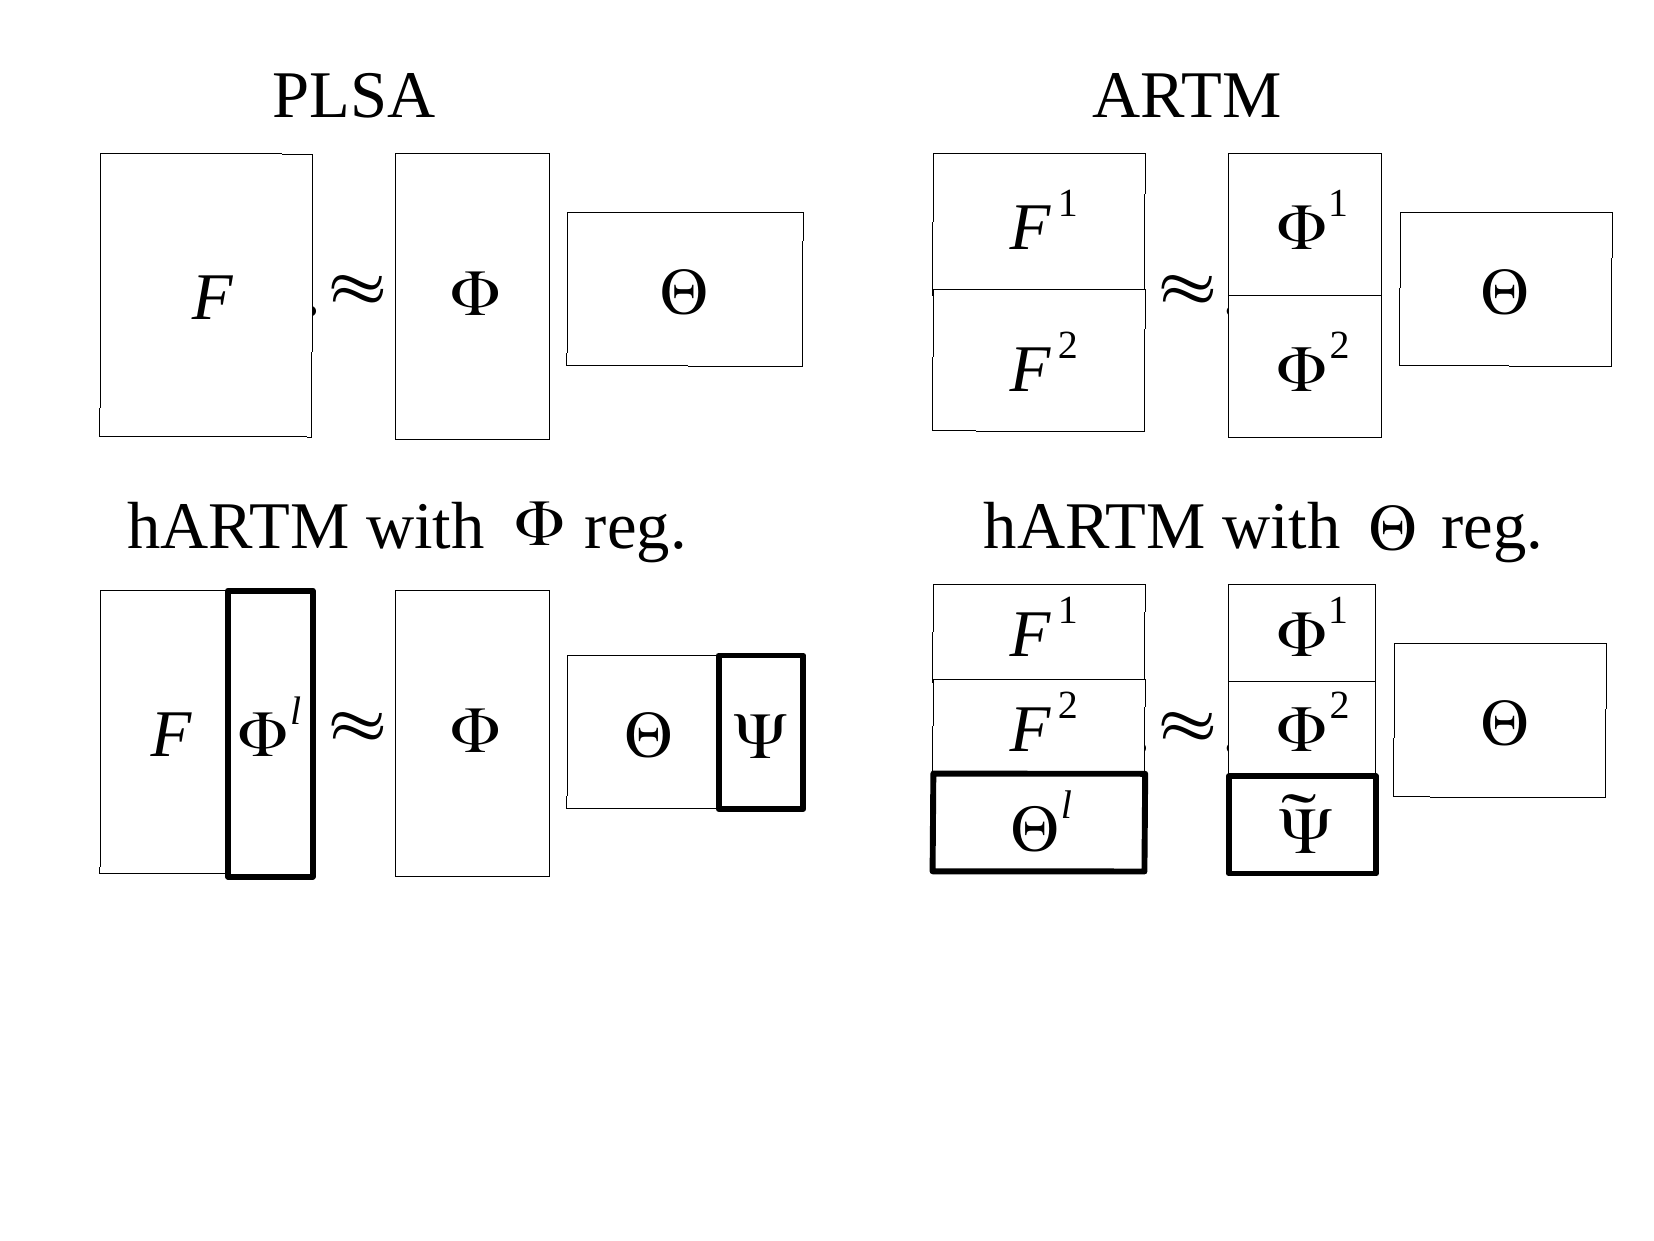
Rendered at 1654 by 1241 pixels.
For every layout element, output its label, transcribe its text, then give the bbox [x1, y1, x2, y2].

text_box [932, 153, 1146, 432]
text_box [395, 590, 550, 877]
chart [998, 682, 1085, 766]
text_box ARTM [1086, 59, 1288, 130]
chart [443, 706, 508, 757]
chart [1270, 682, 1357, 755]
chart [1270, 180, 1355, 253]
text_box [99, 153, 313, 438]
text_box [566, 212, 804, 367]
chart [313, 237, 395, 334]
chart [1004, 782, 1081, 856]
chart [1145, 236, 1228, 334]
chart [443, 268, 508, 320]
text_box [1228, 153, 1382, 438]
chart [653, 265, 715, 318]
chart [139, 696, 205, 771]
chart [617, 708, 680, 761]
chart [1270, 322, 1357, 395]
chart [507, 499, 573, 550]
text_box [99, 590, 313, 877]
chart [998, 180, 1084, 264]
text_box [932, 584, 1146, 872]
chart [1361, 501, 1424, 554]
chart [313, 674, 395, 771]
text_box PLSA [253, 59, 455, 130]
text_box [1399, 212, 1613, 367]
chart [1474, 696, 1536, 749]
text_box [395, 153, 550, 440]
text_box [1393, 643, 1607, 798]
chart [230, 688, 310, 761]
text_box [566, 655, 804, 810]
chart [1145, 673, 1228, 771]
chart [1269, 791, 1341, 857]
chart [998, 587, 1084, 672]
chart [1474, 265, 1536, 318]
chart [1270, 587, 1355, 660]
text_box [1228, 584, 1376, 874]
chart [181, 259, 246, 334]
text_box hARTM with reg. [59, 490, 756, 562]
text_box hARTM with reg. [915, 490, 1613, 562]
chart [998, 322, 1085, 406]
chart [724, 711, 796, 762]
